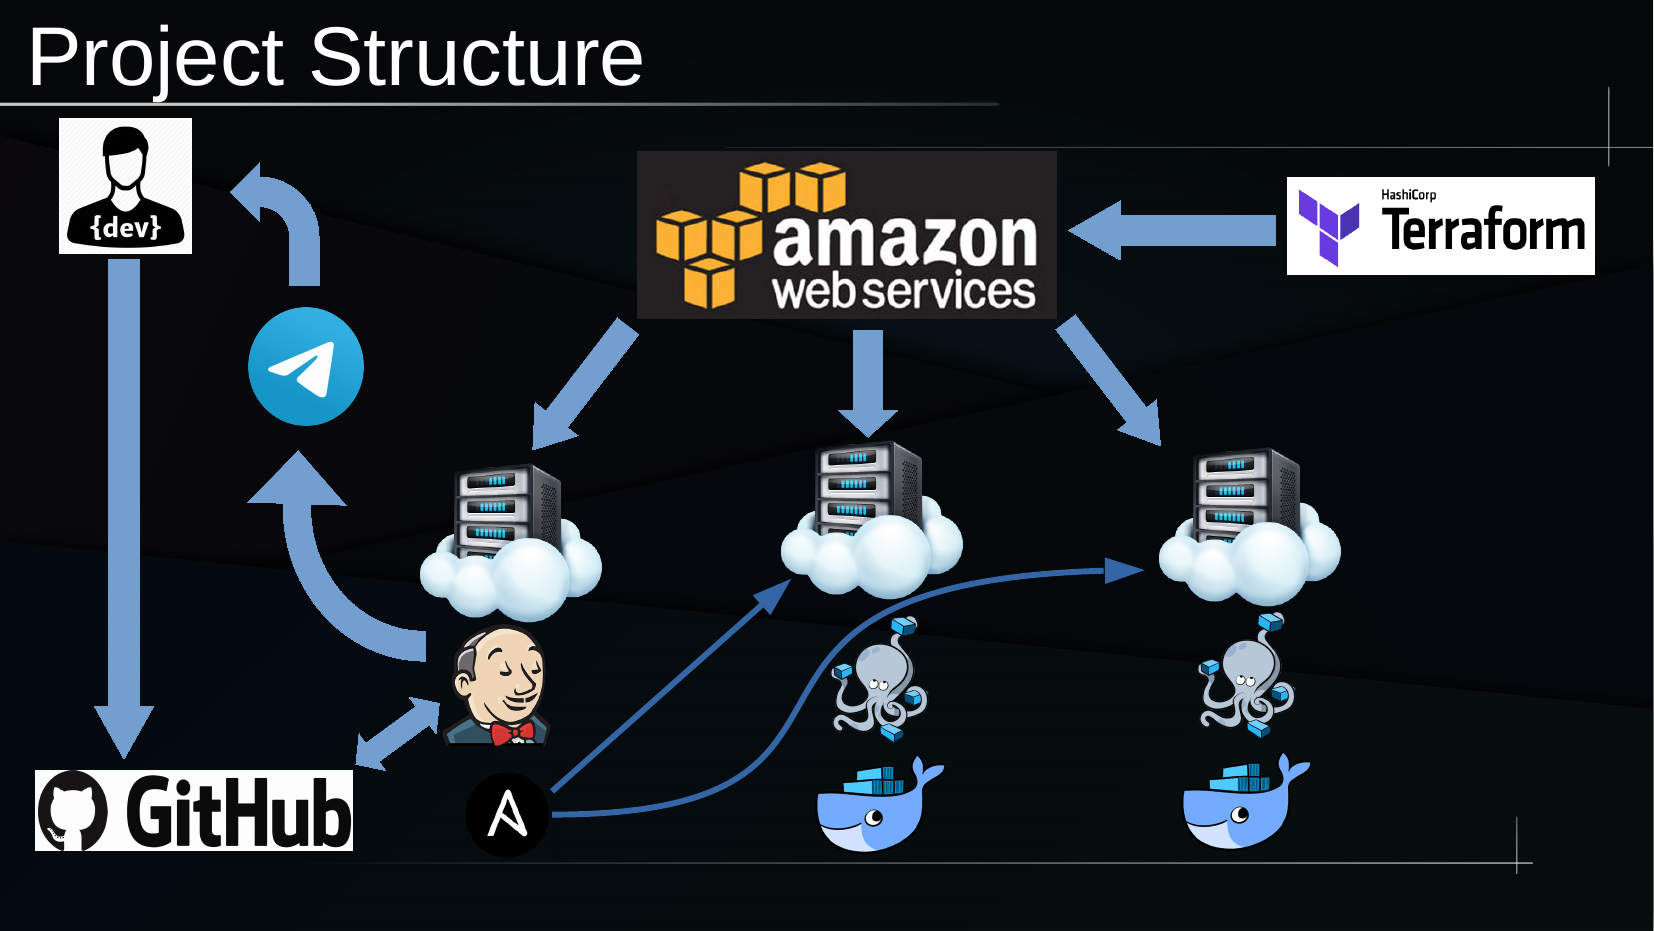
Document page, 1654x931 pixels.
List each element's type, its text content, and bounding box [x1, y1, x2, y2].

text_box [838, 330, 898, 438]
text_box [532, 317, 639, 450]
picture [0, 0, 1654, 931]
text_box [230, 162, 320, 286]
text_box [355, 697, 440, 771]
text_box [1068, 200, 1276, 260]
text_box [247, 450, 426, 662]
text_box [1055, 314, 1161, 446]
text_box [94, 259, 154, 759]
title Project Structure [25, 3, 1591, 110]
